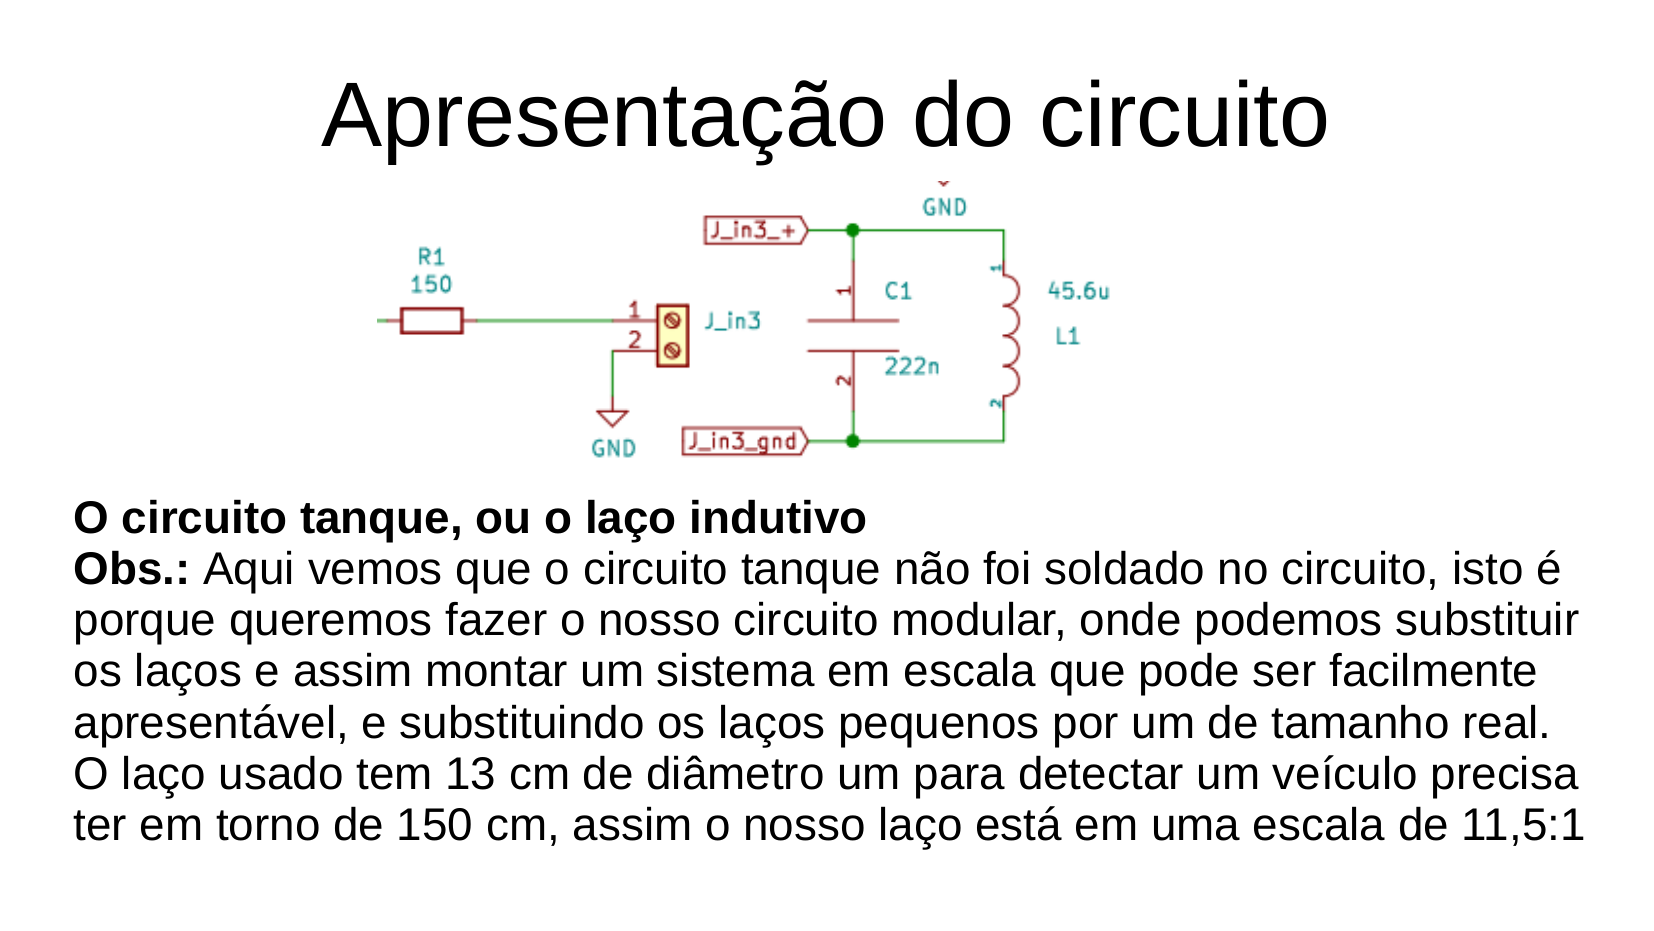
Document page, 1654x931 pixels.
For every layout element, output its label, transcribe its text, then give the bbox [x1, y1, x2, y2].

text_box O circuito tanque, ou o laço indutivo Obs.: Aqui vemos que o circuito tanque não foi soldado no circuito, isto é porque queremos fazer o nosso circuito modular, onde podemos substituir os laços e assim montar um sistema em escala que pode ser facilmente apresentável, e substituindo os laços pequenos por um de tamanho real. O laço usado tem 13 cm de diâmetro um para detectar um veículo precisa ter em torno de 150 cm, assim o nosso laço está em uma escala de 11,5:1 [59, 484, 1607, 931]
title Apresentação do circuito [82, 37, 1571, 193]
picture [377, 181, 1141, 485]
